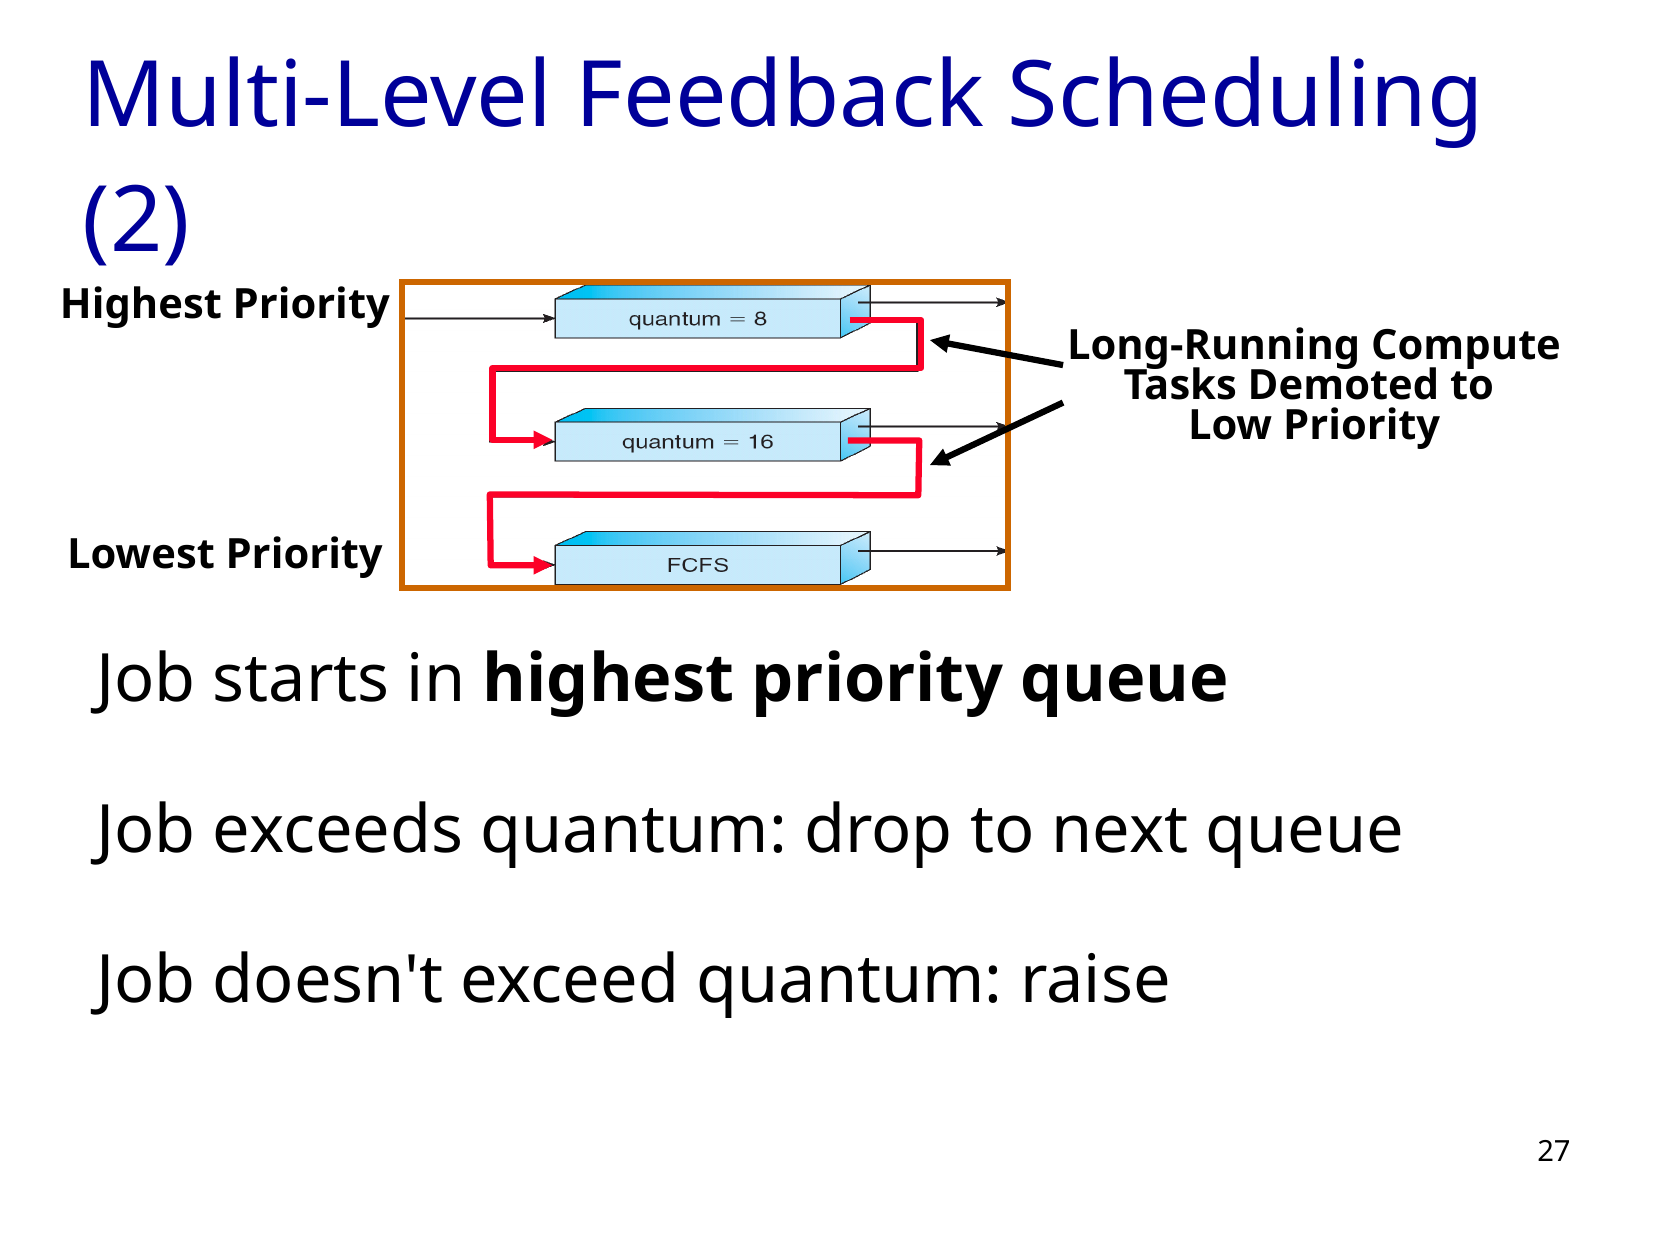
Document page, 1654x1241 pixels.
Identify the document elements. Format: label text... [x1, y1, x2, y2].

list Job starts in highest priority queue Job exceeds quantum: drop to next queue Job doesn't exceed quantum: raise [60, 630, 1571, 1096]
picture [405, 285, 1006, 586]
text_box Highest Priority [0, 275, 480, 411]
title Multi-Level Feedback Scheduling (2) [82, 49, 1571, 257]
text_box Long-Running Compute Tasks Demoted to Low Priority [1052, 320, 1577, 456]
text_box Lowest Priority [0, 525, 480, 661]
